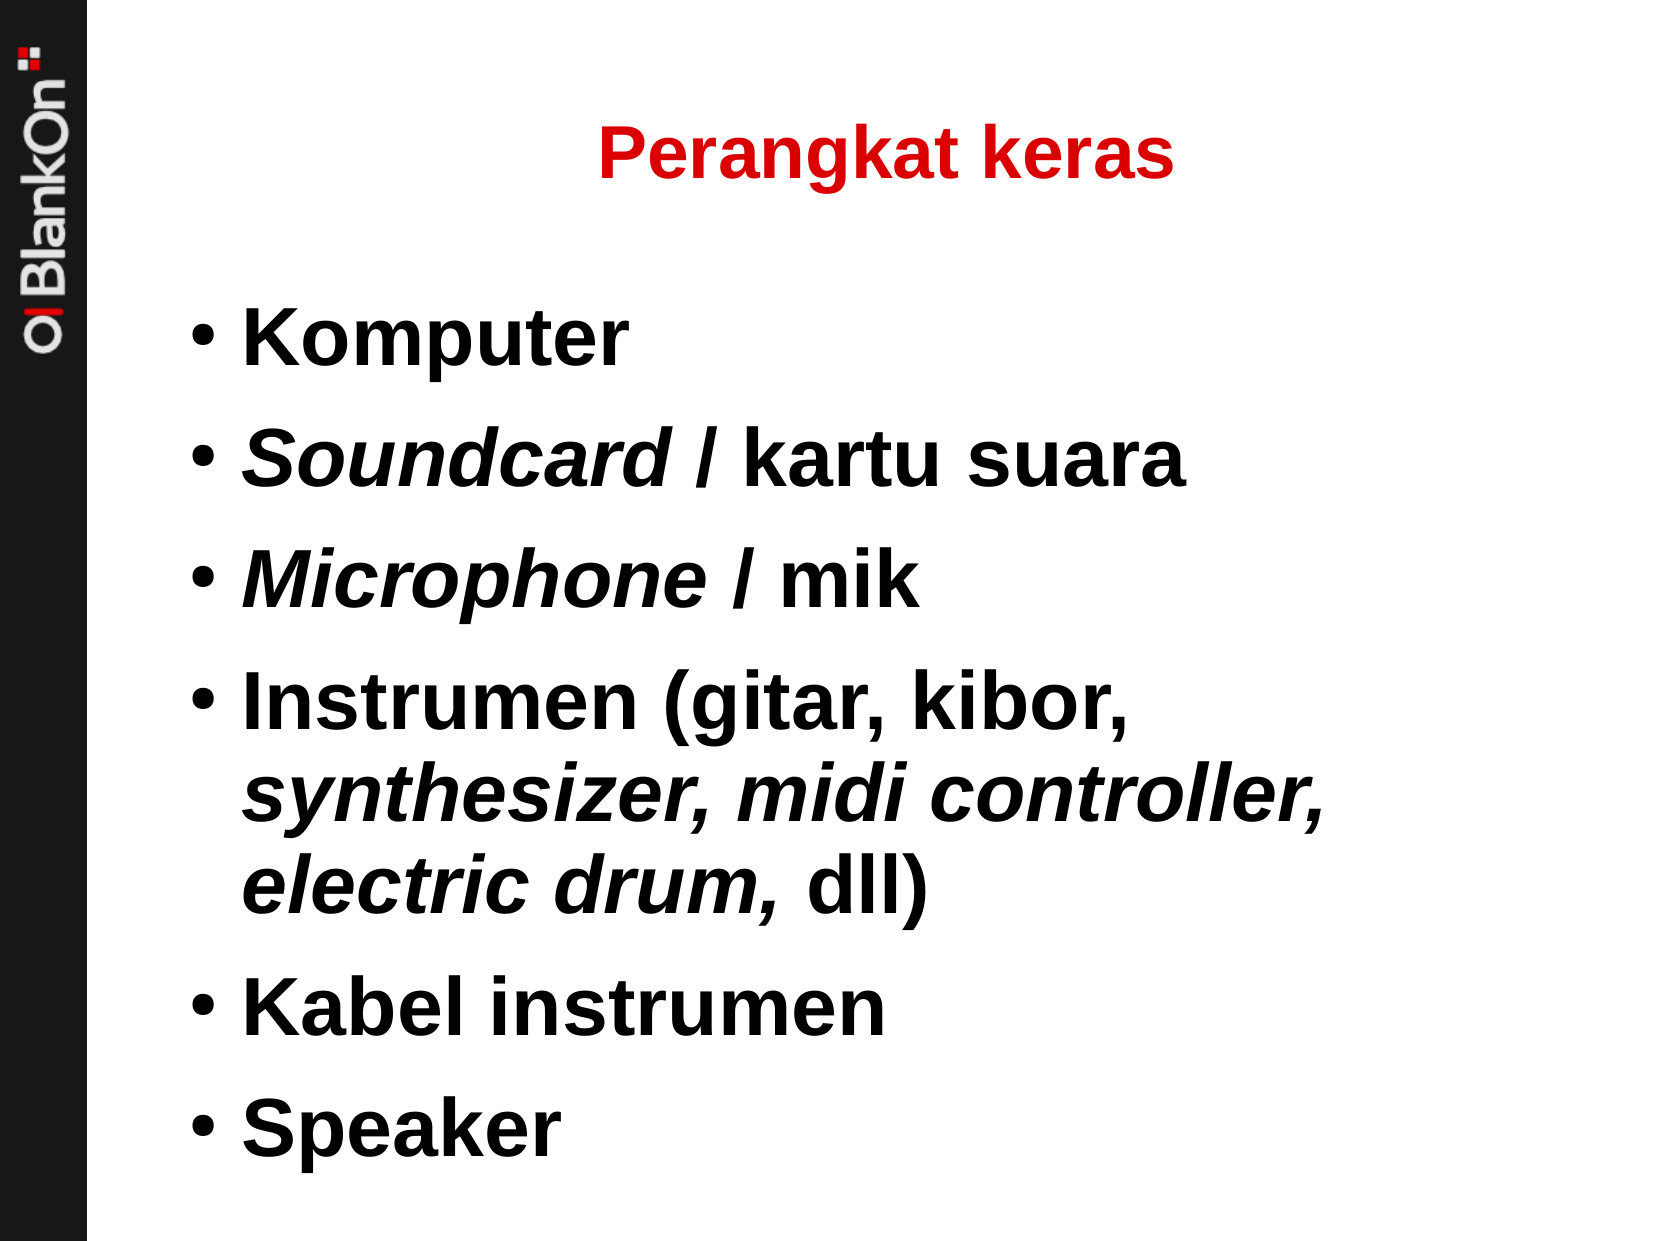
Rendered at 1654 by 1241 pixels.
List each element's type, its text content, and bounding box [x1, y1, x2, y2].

title Perangkat keras [124, 49, 1613, 257]
list Komputer Soundcard / kartu suara Microphone / mik Instrumen (gitar, kibor, synthesizer, midi controller, electric drum, dll) Kabel instrumen Speaker [171, 290, 1589, 1182]
picture [0, 0, 87, 1241]
